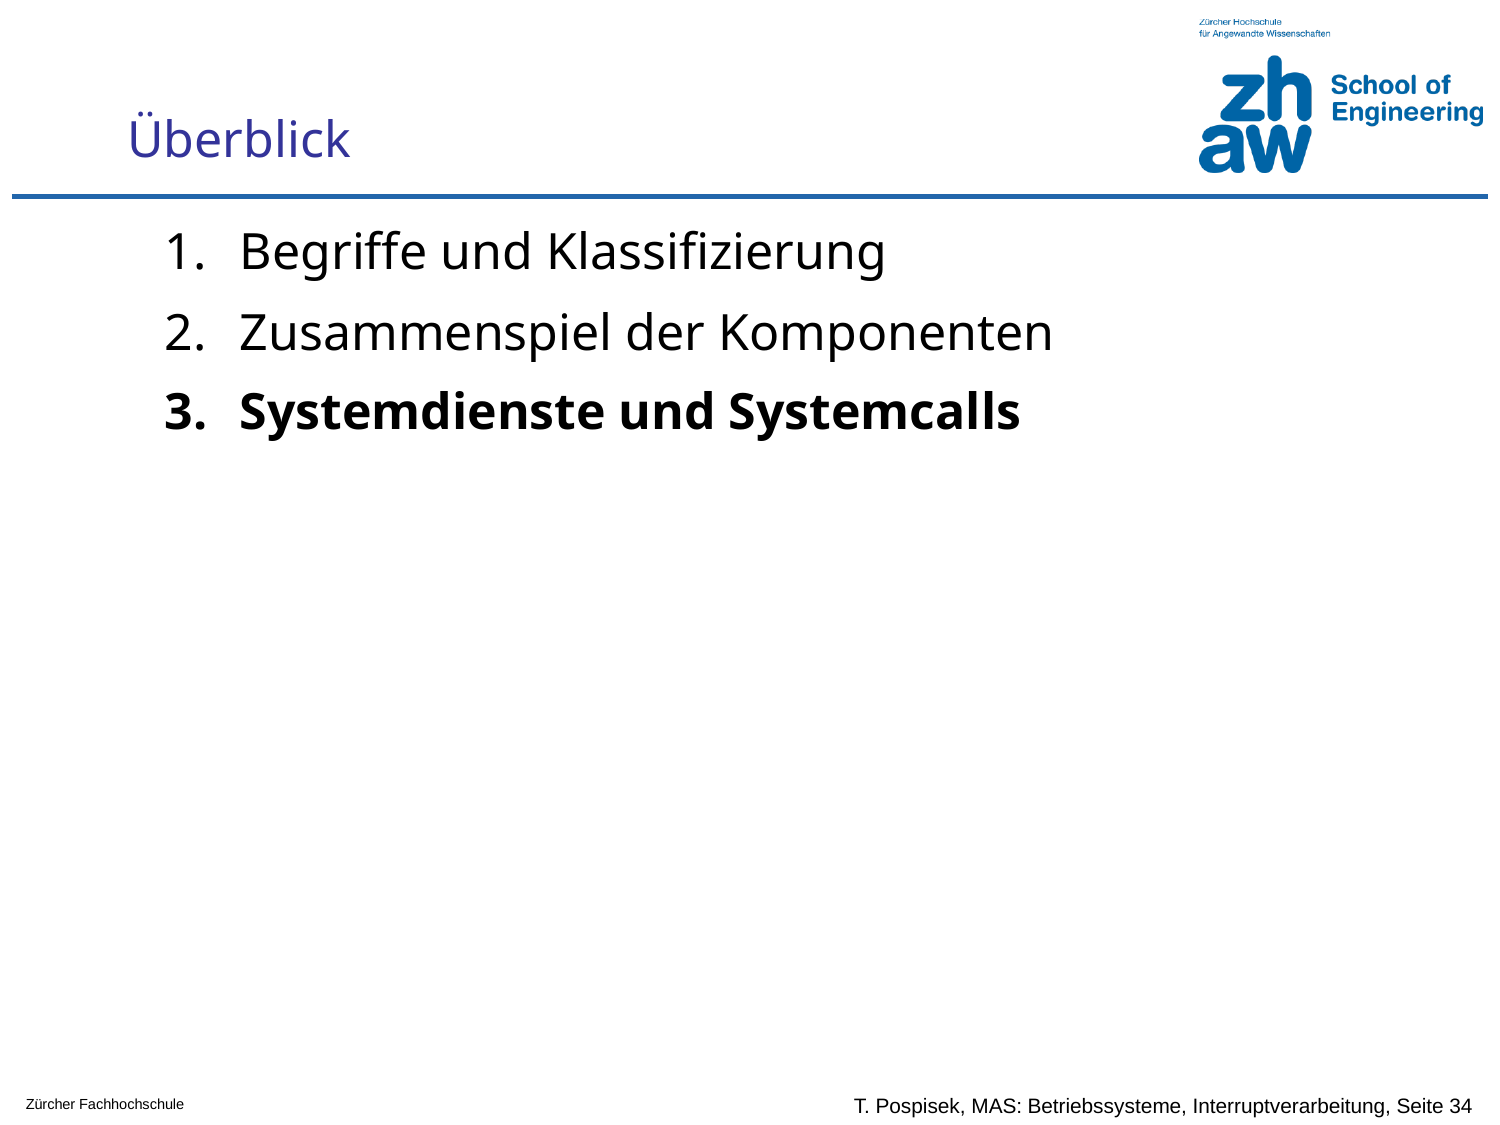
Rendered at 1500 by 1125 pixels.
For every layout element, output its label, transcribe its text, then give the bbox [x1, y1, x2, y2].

picture [1199, 19, 1483, 173]
text_box Begriffe und Klassifizierung Zusammenspiel der Komponenten Systemdienste und Systemcalls [149, 212, 1363, 988]
title Überblick [112, 50, 1391, 175]
